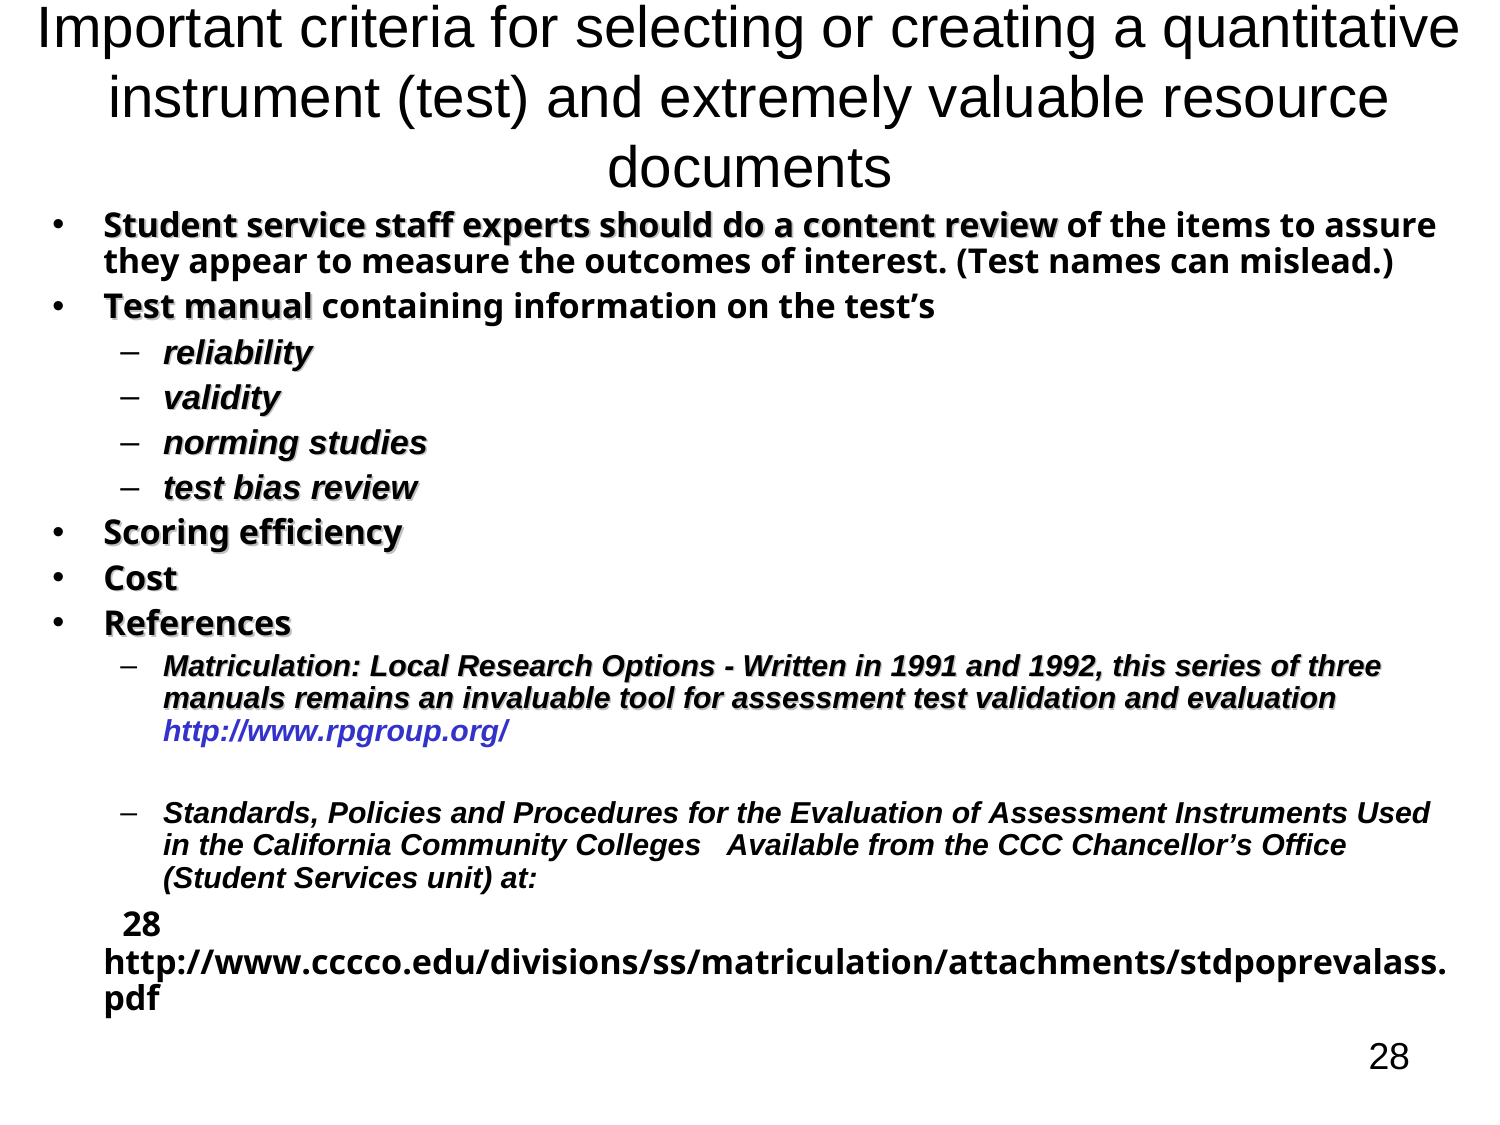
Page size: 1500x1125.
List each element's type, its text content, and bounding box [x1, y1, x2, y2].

title Important criteria for selecting or creating a quantitative instrument (test) and extremely valuable resource documents [0, 0, 1500, 188]
list Student service staff experts should do a content review of the items to assure they appear to measure the outcomes of interest. (Test names can mislead.) Test manual containing information on the test’s reliability validity norming studies test bias review Scoring efficiency Cost References Matriculation: Local Research Options - Written in 1991 and 1992, this series of three manuals remains an invaluable tool for assessment test validation and evaluation http://www.rpgroup.org/ Standards, Policies and Procedures for the Evaluation of Assessment Instruments Used in the California Community Colleges Available from the CCC Chancellor’s Office (Student Services unit) at: <number>http://www.cccco.edu/divisions/ss/matriculation/attachments/stdpoprevalass.pdf [37, 199, 1463, 1063]
